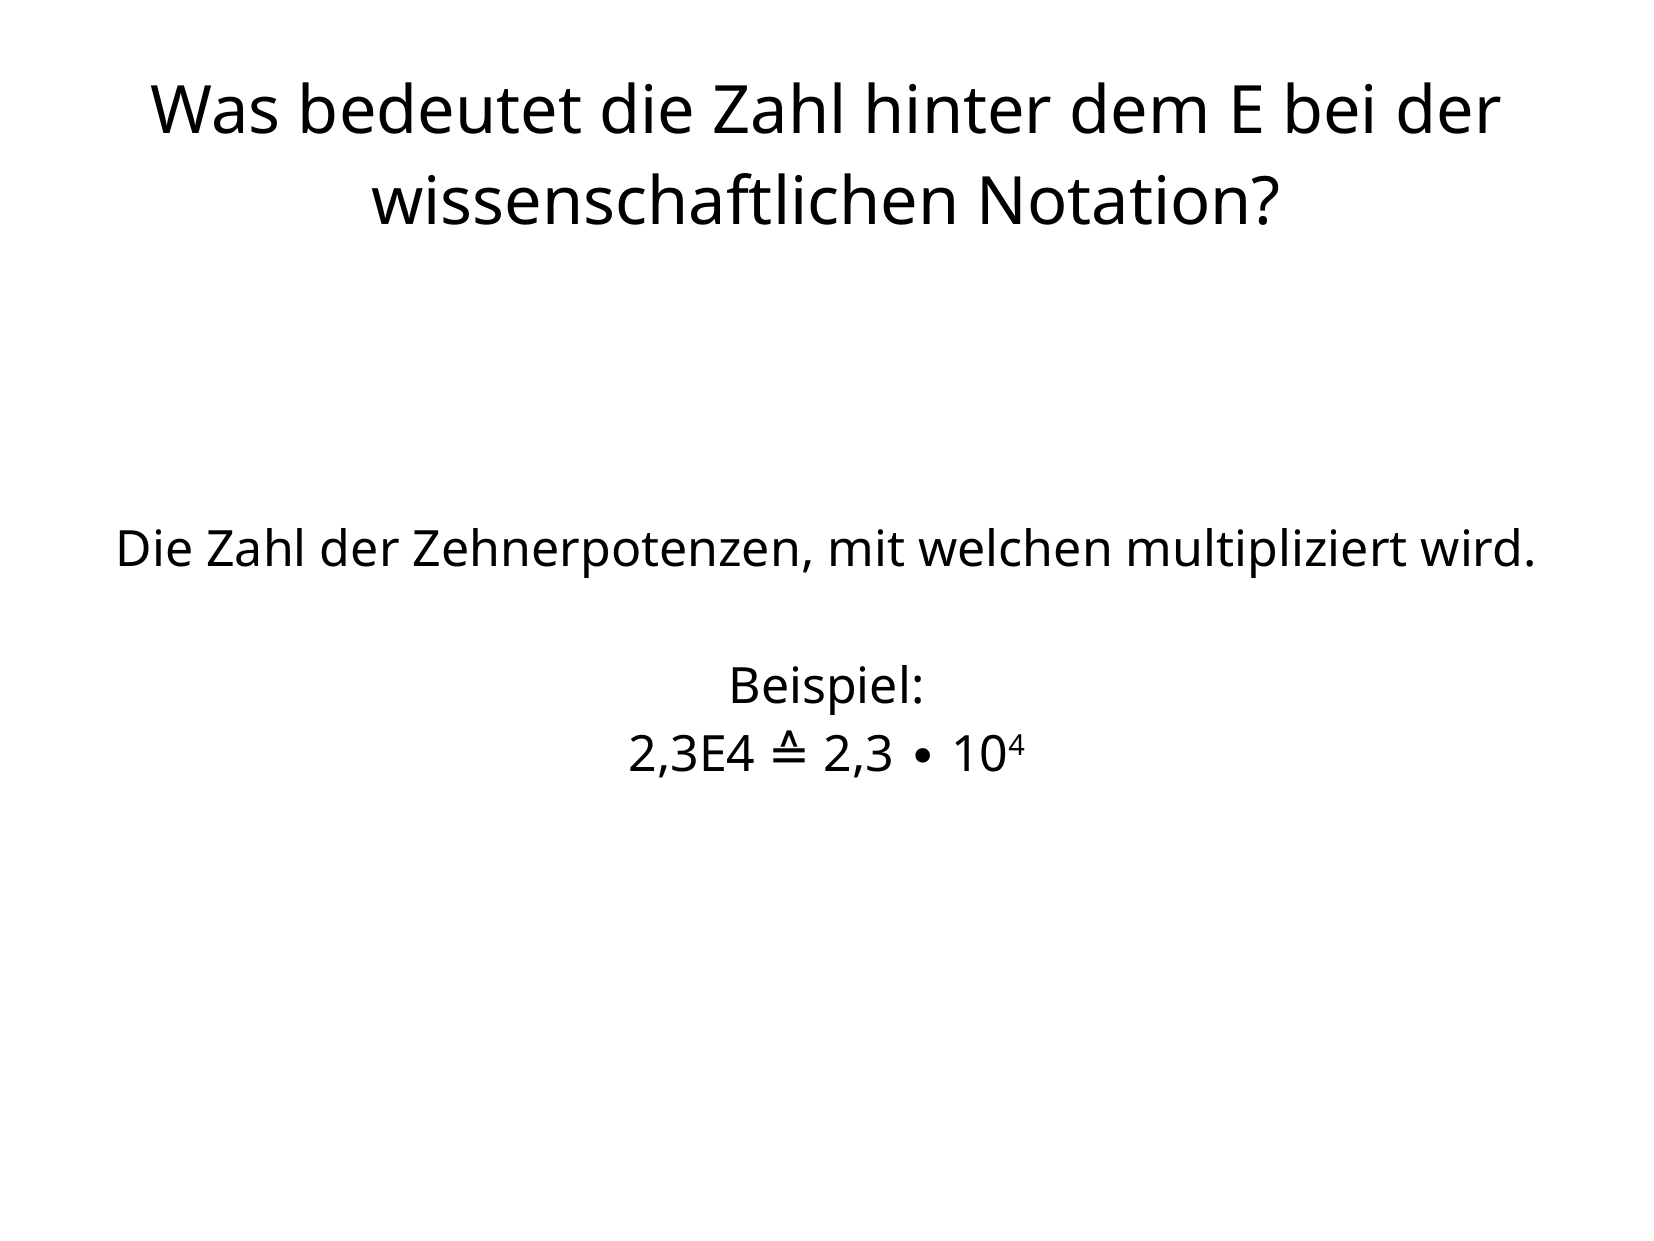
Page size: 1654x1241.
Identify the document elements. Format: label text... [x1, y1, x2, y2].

title Was bedeutet die Zahl hinter dem E bei der wissenschaftlichen Notation? [82, 49, 1571, 257]
subtitle Die Zahl der Zehnerpotenzen, mit welchen multipliziert wird. Beispiel: 2,3E4 ≙ 2,3 ∙ 104 [82, 290, 1571, 1010]
